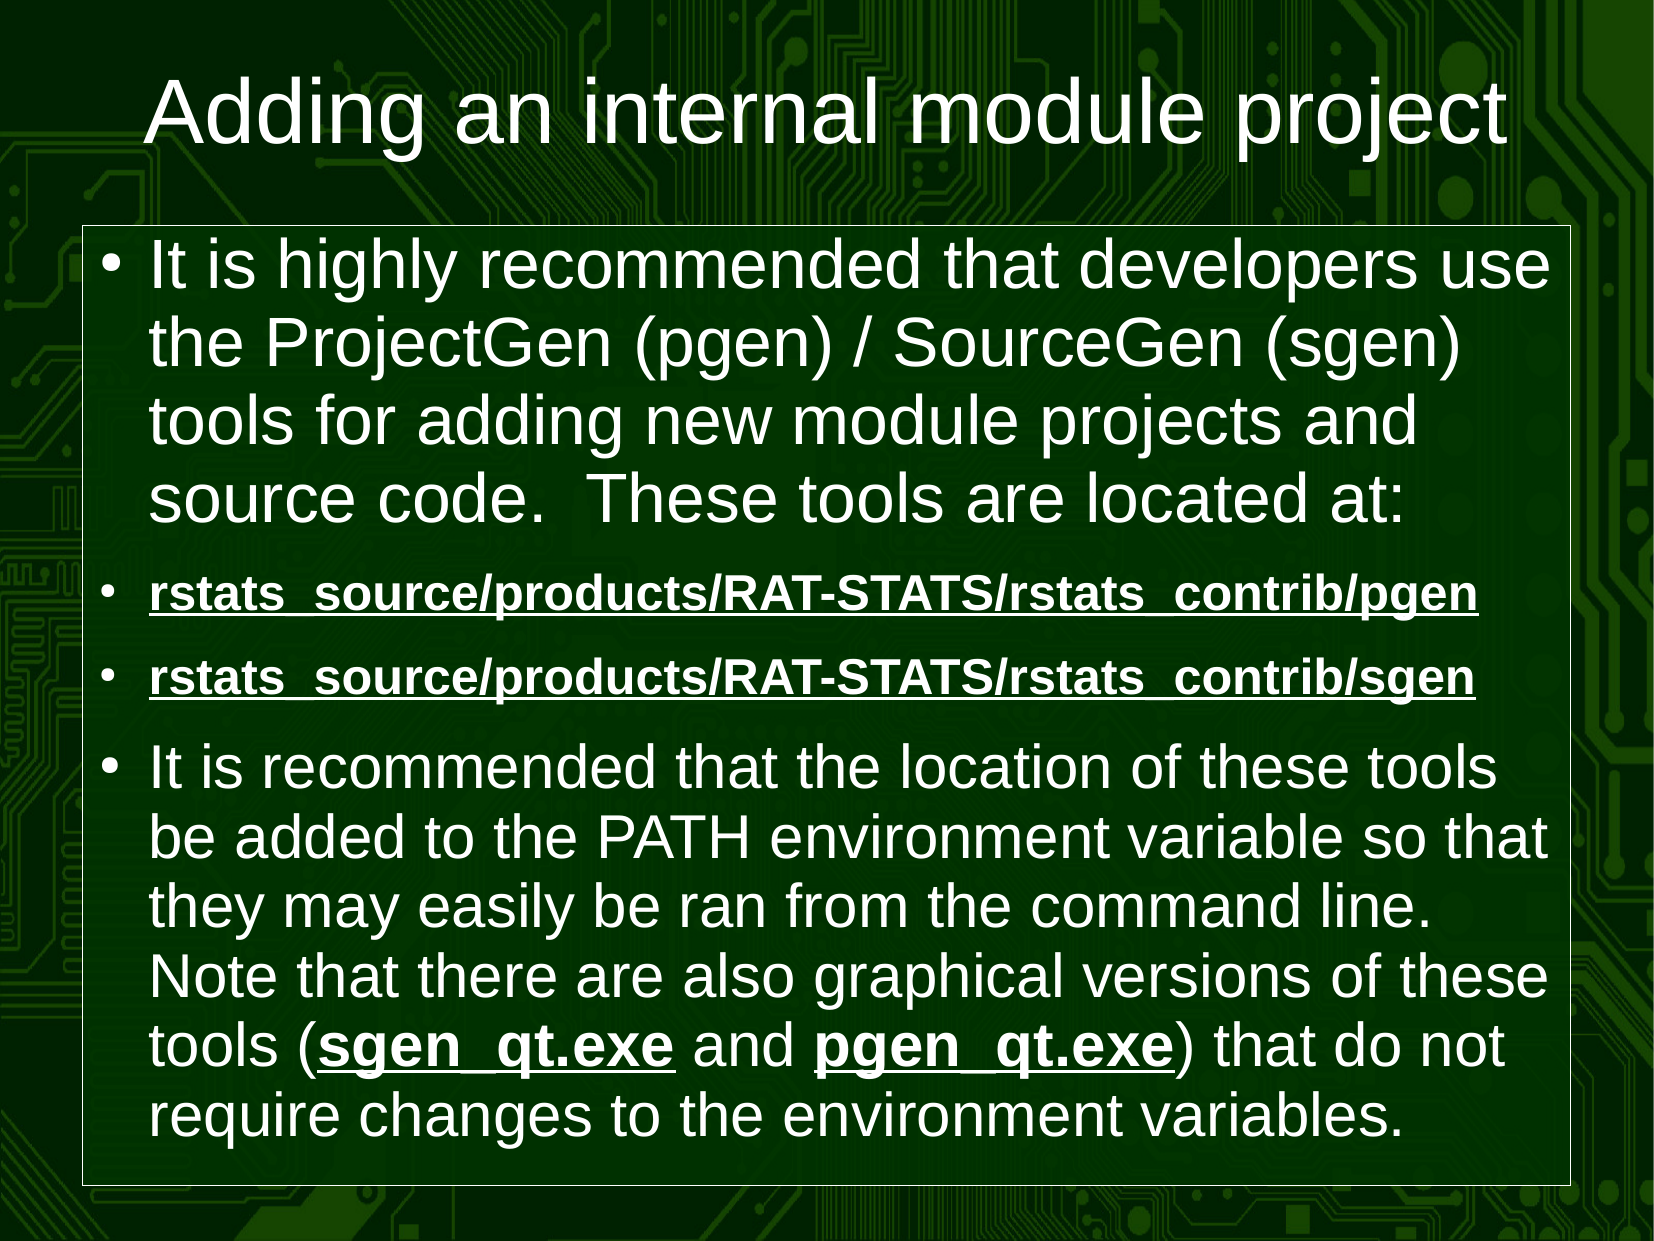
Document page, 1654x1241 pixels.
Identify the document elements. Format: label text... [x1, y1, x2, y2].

title Adding an internal module project [82, 8, 1571, 216]
picture [0, 0, 1654, 1241]
list It is highly recommended that developers use the ProjectGen (pgen) / SourceGen (sgen) tools for adding new module projects and source code. These tools are located at: rstats_source/products/RAT-STATS/rstats_contrib/pgen rstats_source/products/RAT-STATS/rstats_contrib/sgen It is recommended that the location of these tools be added to the PATH environment variable so that they may easily be ran from the command line. Note that there are also graphical versions of these tools (sgen_qt.exe and pgen_qt.exe) that do not require changes to the environment variables. [82, 225, 1571, 1186]
